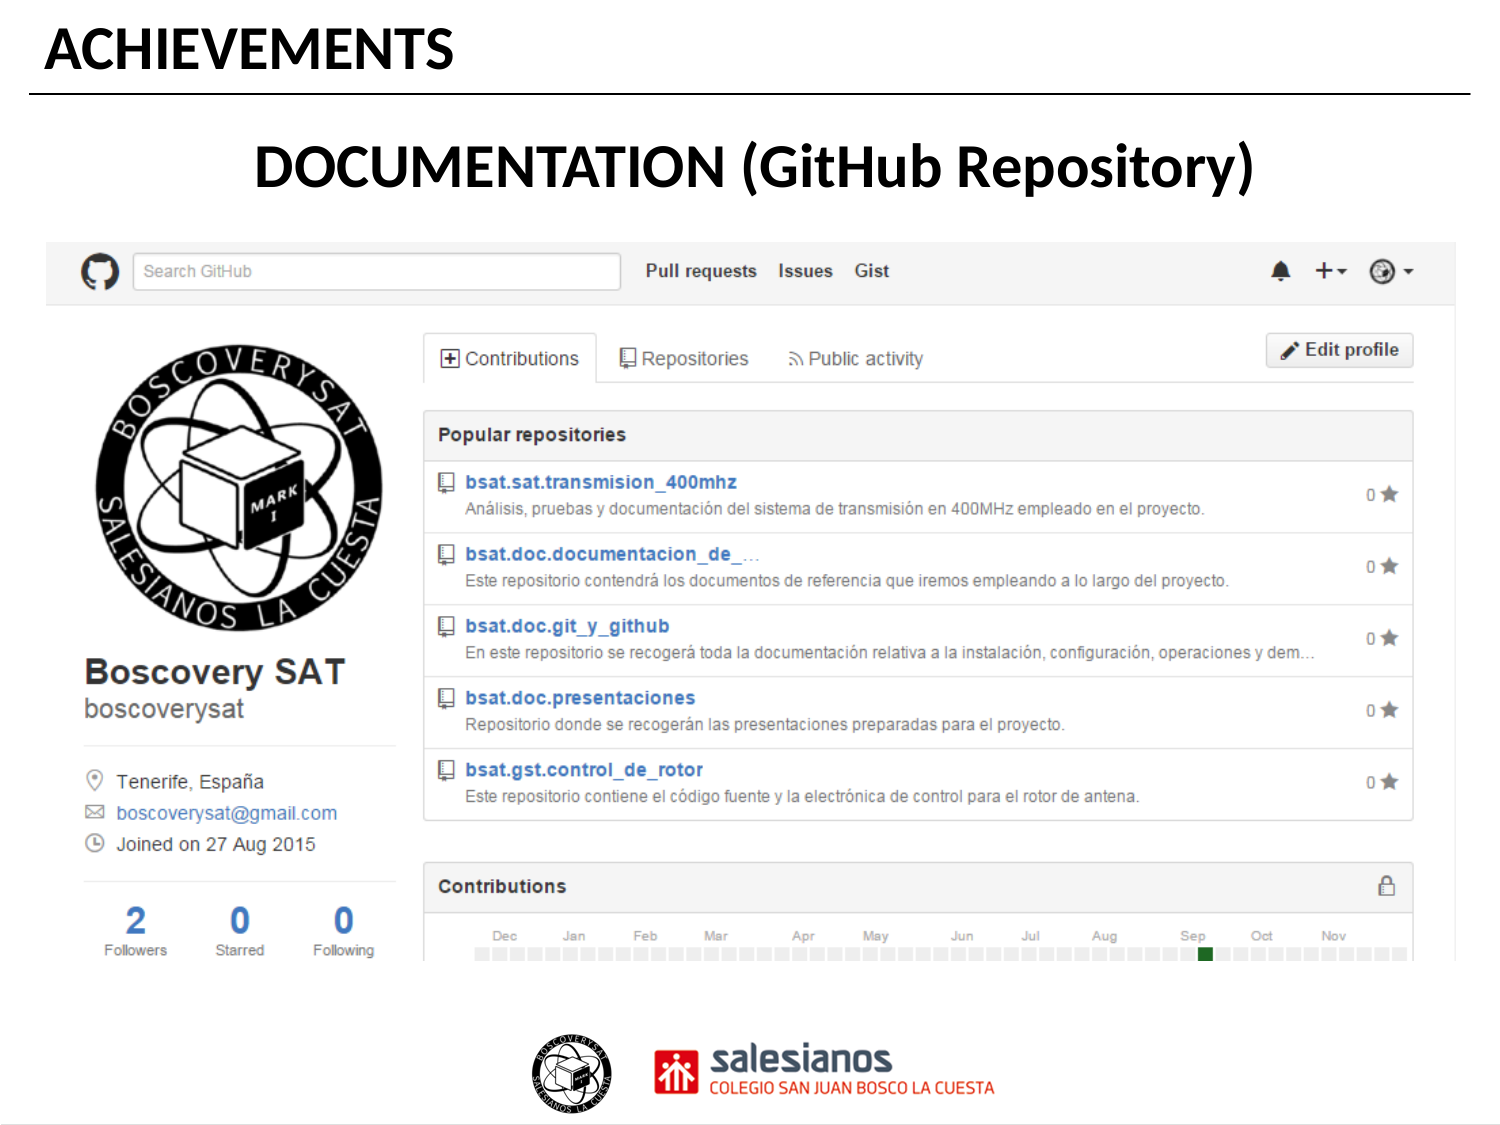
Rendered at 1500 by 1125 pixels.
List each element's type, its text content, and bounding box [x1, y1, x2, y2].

text_box ACHIEVEMENTS [29, 0, 1472, 90]
picture [0, 0, 1500, 1125]
text_box DOCUMENTATION (GitHub Repository) [35, 117, 1477, 207]
